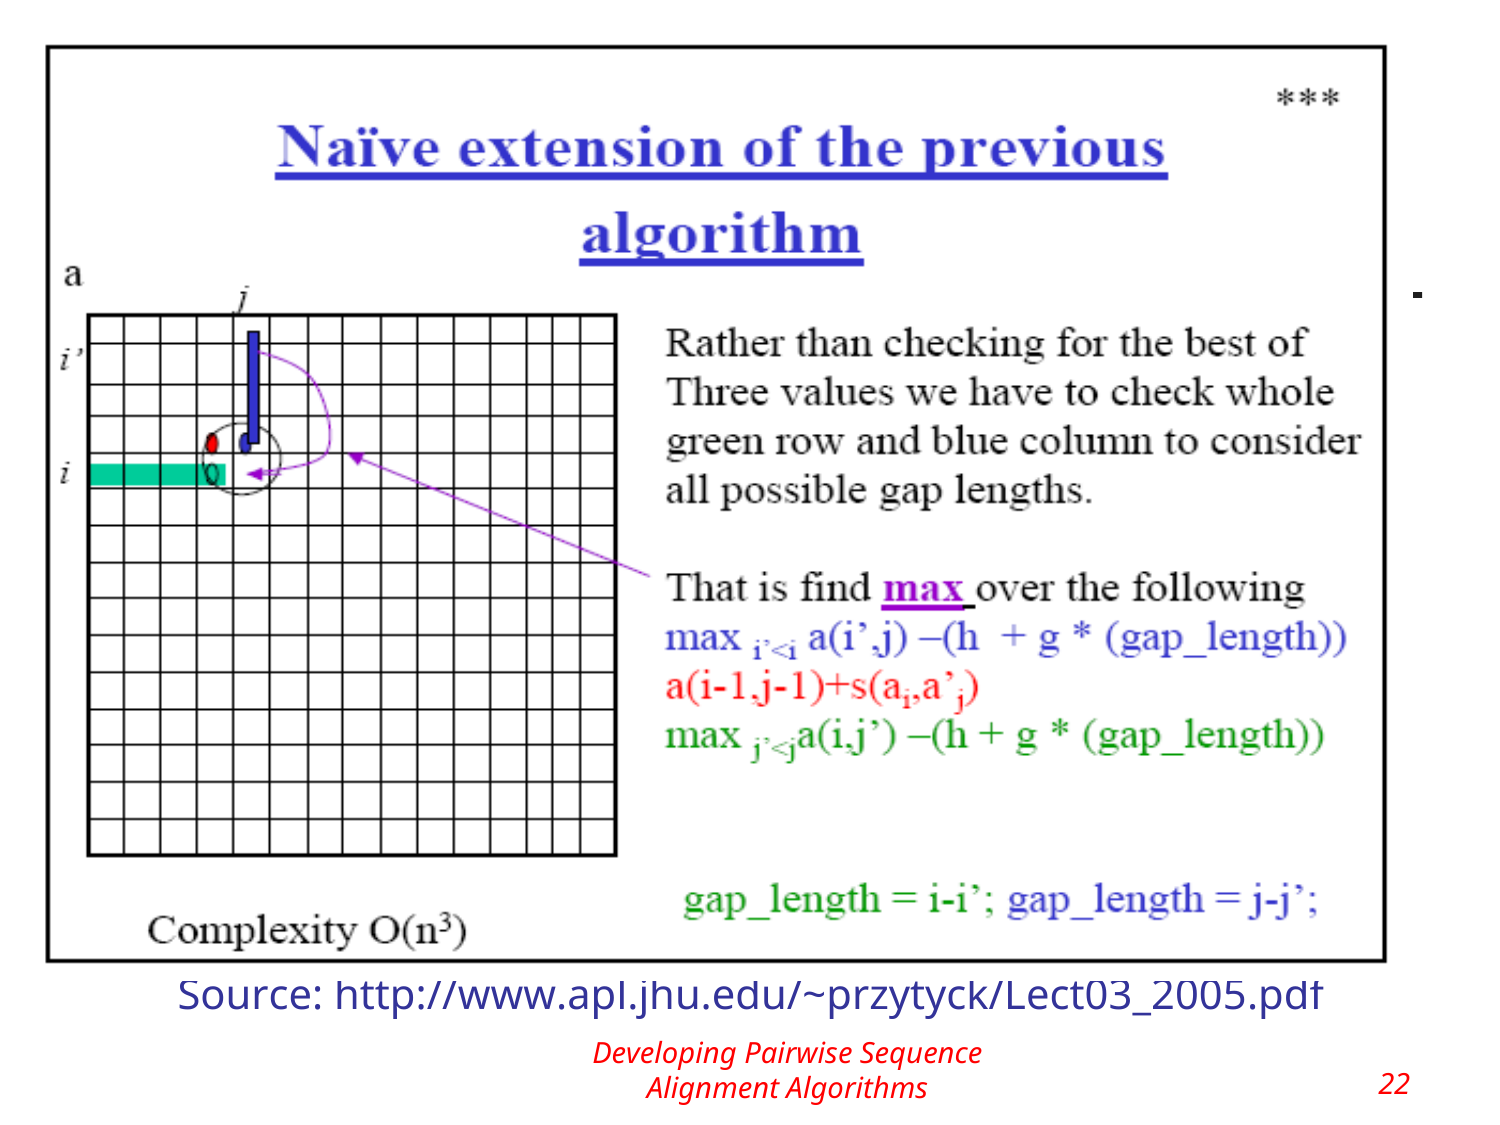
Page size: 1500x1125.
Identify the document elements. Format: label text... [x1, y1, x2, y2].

text_box [12, 24, 1413, 981]
text_box <number> [1112, 1037, 1426, 1113]
text_box Developing Pairwise Sequence Alignment Algorithms [512, 1037, 1063, 1113]
title Source: http://www.apl.jhu.edu/~przytyck/Lect03_2005.pdf [162, 959, 1441, 1025]
